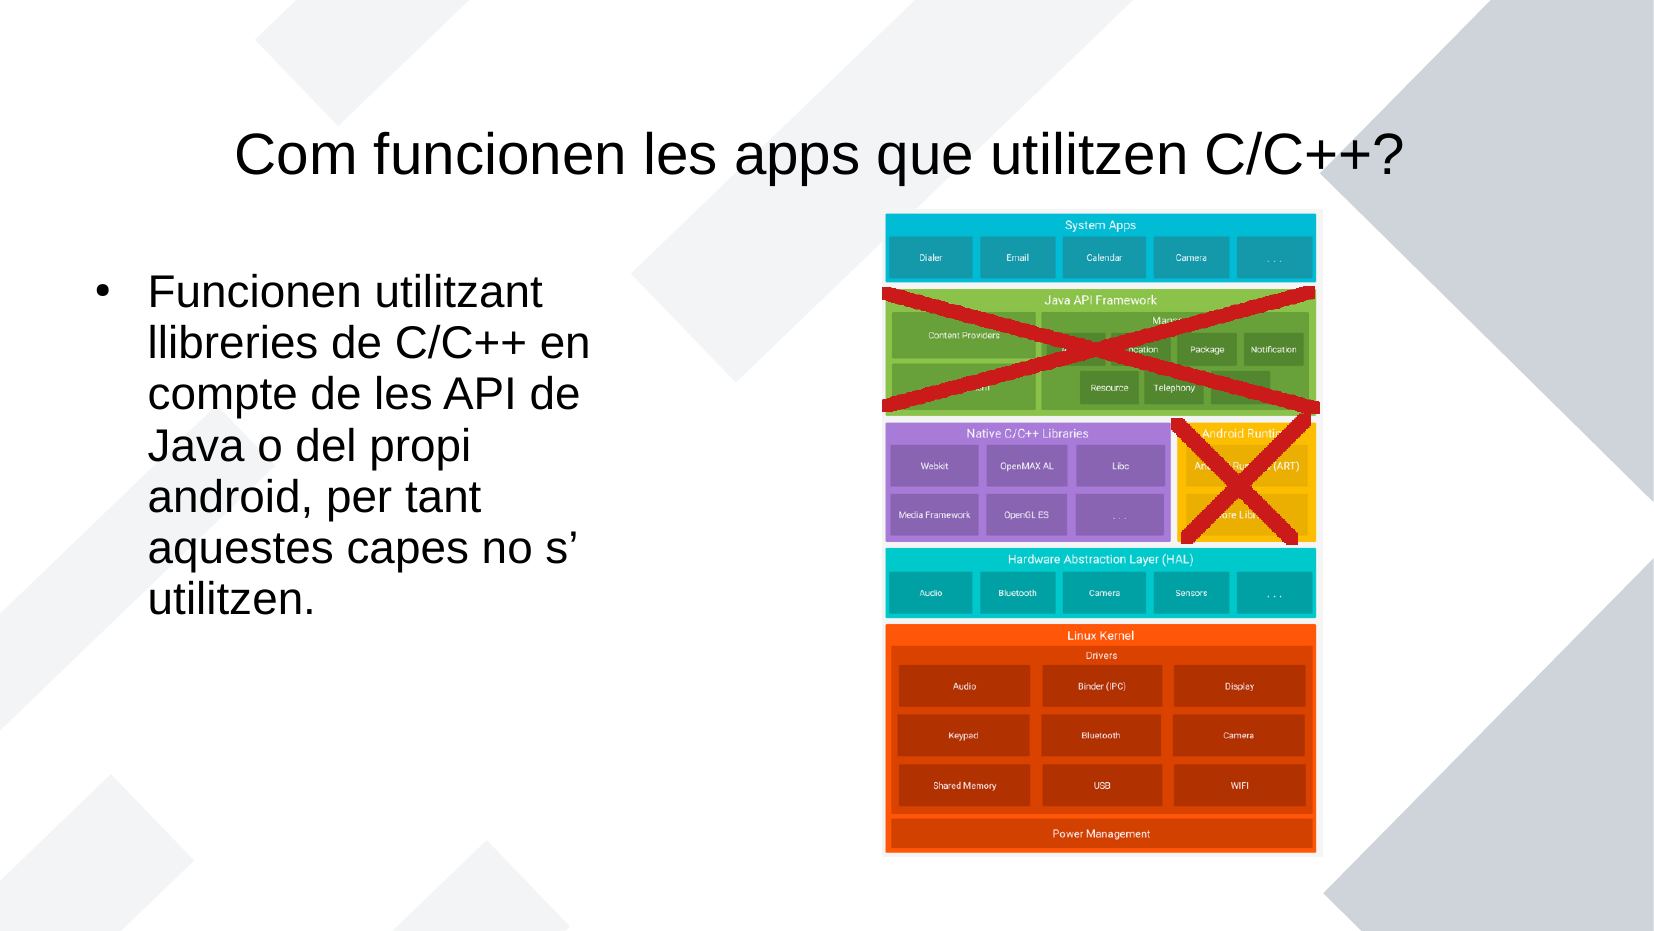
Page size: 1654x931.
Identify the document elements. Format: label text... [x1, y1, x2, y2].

title Com funcionen les apps que utilitzen C/C++? [76, 76, 1565, 233]
list Funcionen utilitzant llibreries de C/C++ en compte de les API de Java o del propi android, per tant aquestes capes no s’ utilitzen. [76, 265, 650, 835]
picture [882, 209, 1329, 857]
